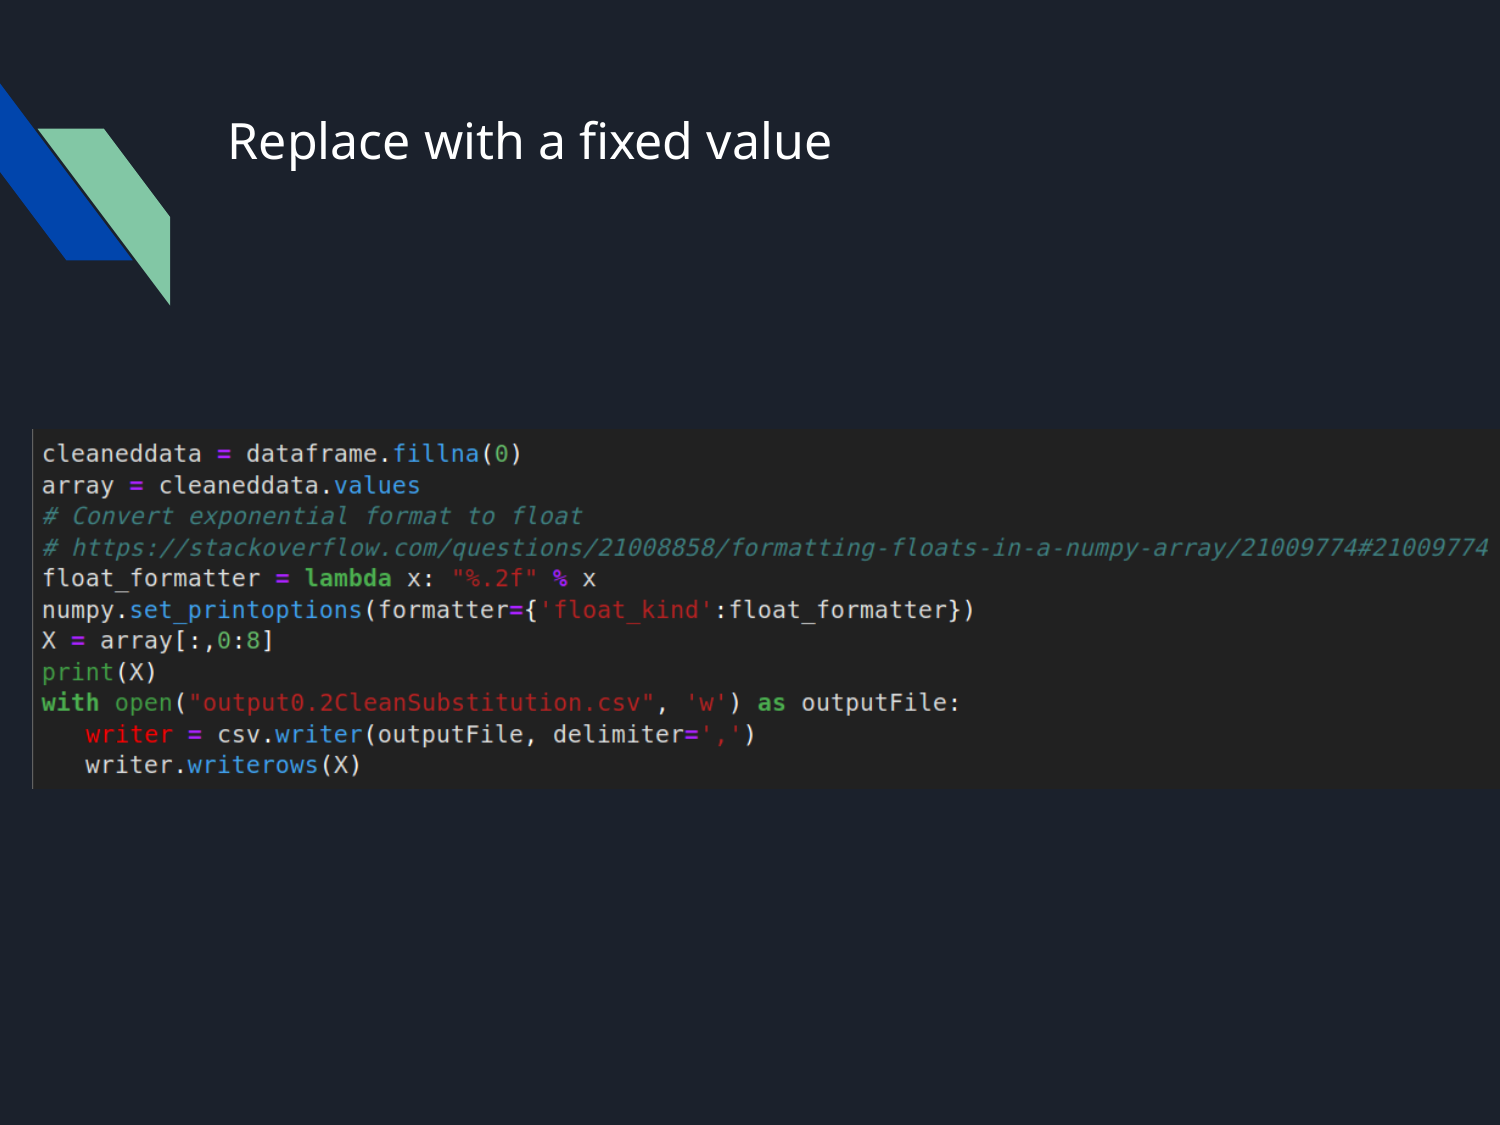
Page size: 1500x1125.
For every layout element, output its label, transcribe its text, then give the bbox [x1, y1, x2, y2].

title Replace with a fixed value [212, 86, 1368, 287]
picture [32, 429, 1500, 789]
